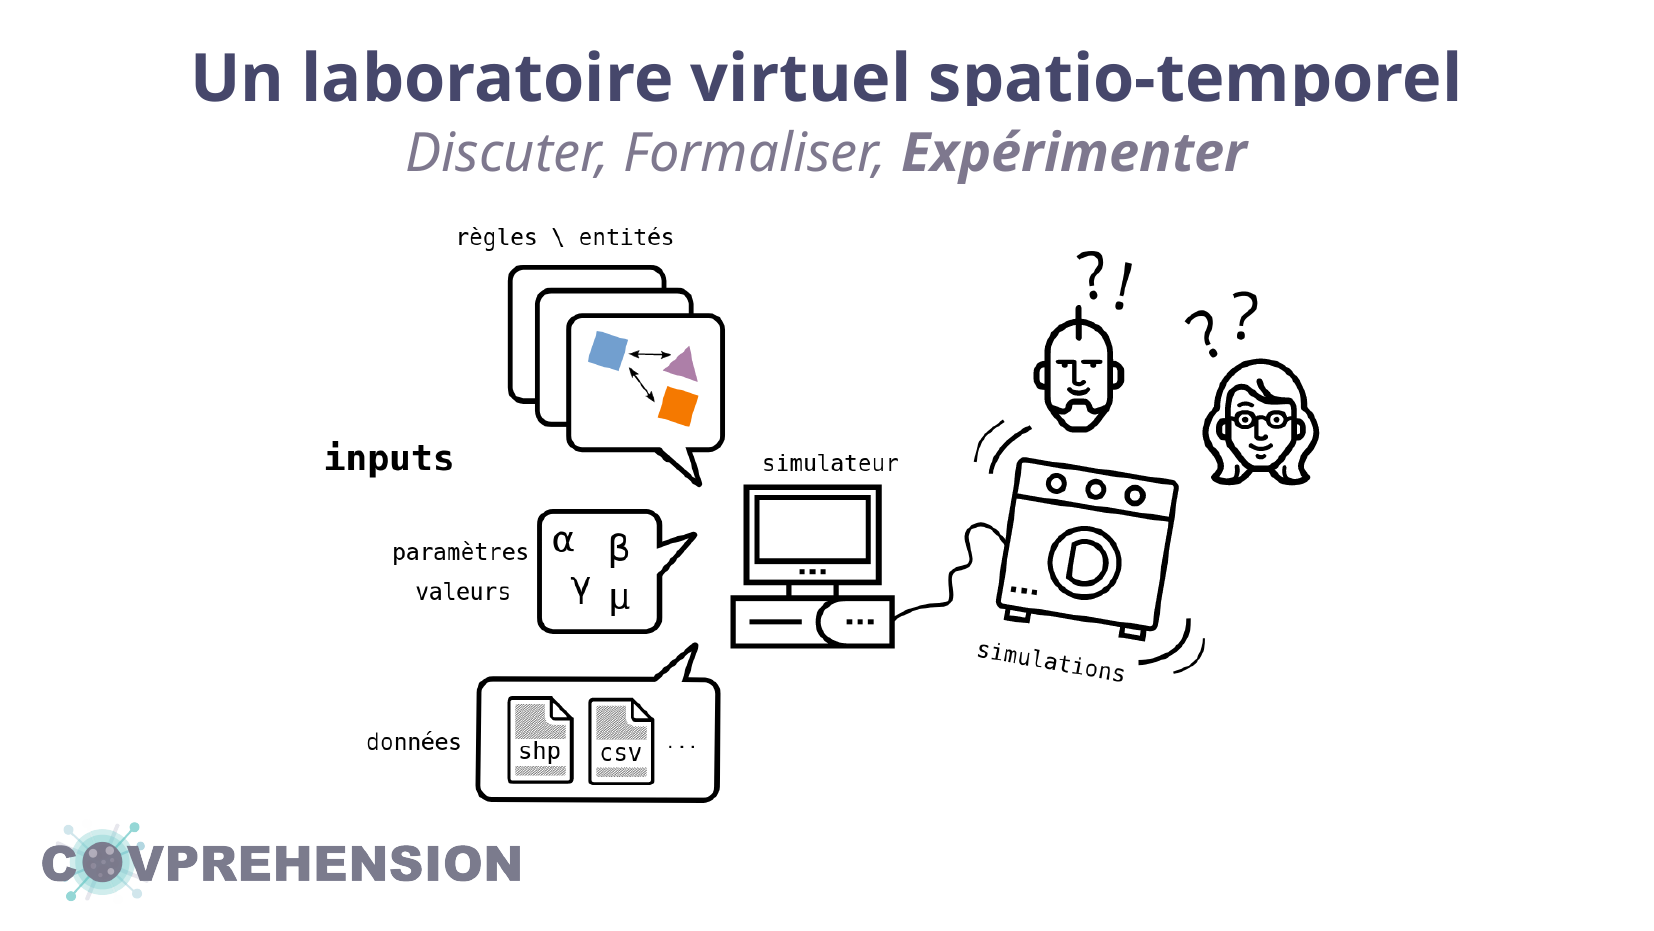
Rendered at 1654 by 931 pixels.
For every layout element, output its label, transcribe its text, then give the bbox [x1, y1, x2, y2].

title Un laboratoire virtuel spatio-temporel [0, 23, 1654, 106]
text_box Discuter, Formaliser, Expérimenter [0, 106, 1654, 192]
picture [310, 196, 1359, 827]
